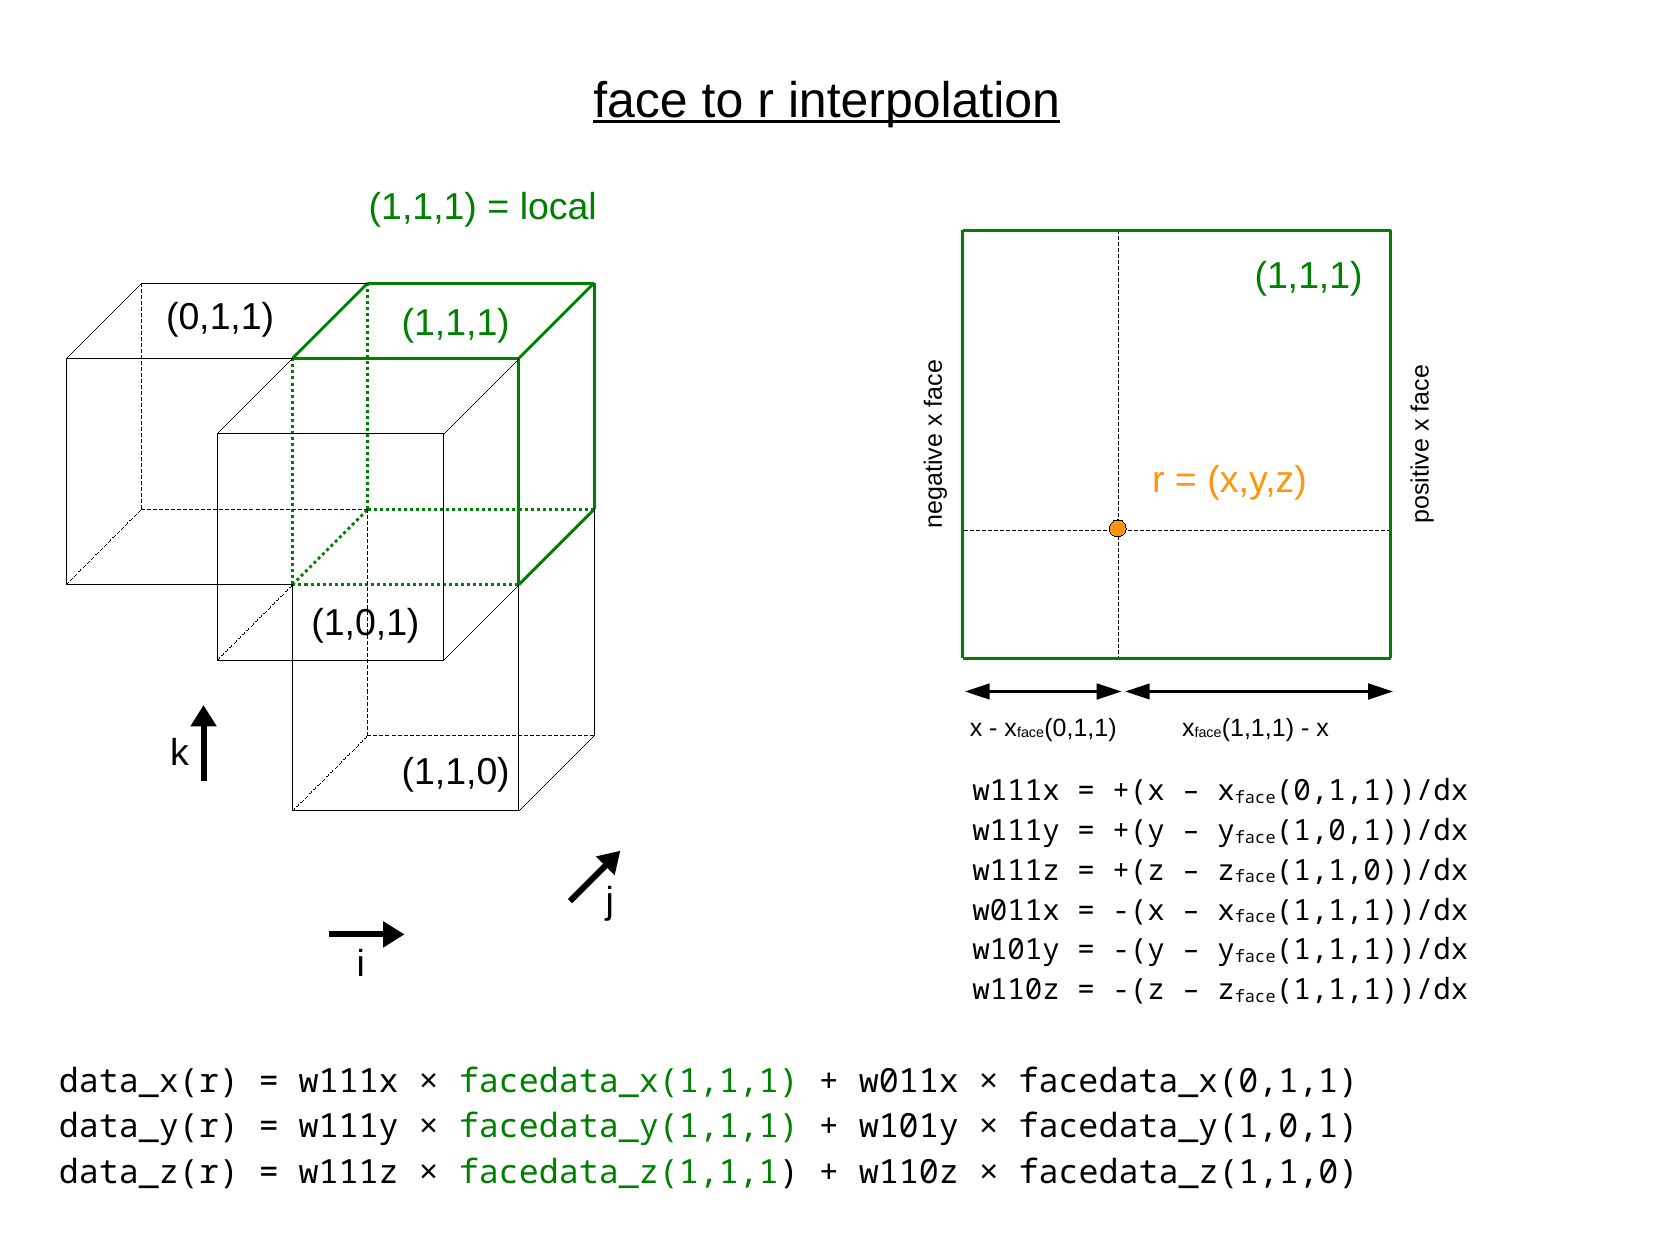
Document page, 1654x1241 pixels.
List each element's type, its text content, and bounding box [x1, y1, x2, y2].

text_box (1,1,1) [1238, 247, 1379, 304]
text_box x - xface(0,1,1) [905, 706, 1181, 806]
text_box w111x = +(x – xface(0,1,1))/dx w111y = +(y – yface(1,0,1))/dx w111z = +(z – zface(1,1,0))/dx w011x = -(x – xface(1,1,1))/dx w101y = -(y – yface(1,1,1))/dx w110z = -(z – zface(1,1,1))/dx [957, 762, 1491, 1013]
text_box [1109, 519, 1127, 537]
text_box face to r interpolation [468, 64, 1186, 136]
text_box k [150, 724, 209, 781]
text_box i [331, 934, 390, 992]
text_box j [580, 871, 639, 929]
text_box xface(1,1,1) - x [1121, 706, 1397, 758]
text_box (0,1,1) [141, 287, 299, 345]
text_box positive x face [1398, 301, 1442, 587]
text_box (1,1,1) = local [277, 177, 689, 235]
text_box (1,1,1) [377, 293, 534, 351]
text_box (1,1,0) [377, 743, 534, 801]
text_box data_x(r) = w111x × facedata_x(1,1,1) + w011x × facedata_x(0,1,1) data_y(r) = w111y × facedata_y(1,1,1) + w101y × facedata_y(1,0,1) data_z(r) = w111z × facedata_z(1,1,1) + w110z × facedata_z(1,1,0) [44, 1049, 1610, 1203]
text_box (1,0,1) [287, 593, 444, 651]
text_box negative x face [911, 301, 955, 587]
text_box r = (x,y,z) [1118, 450, 1342, 513]
